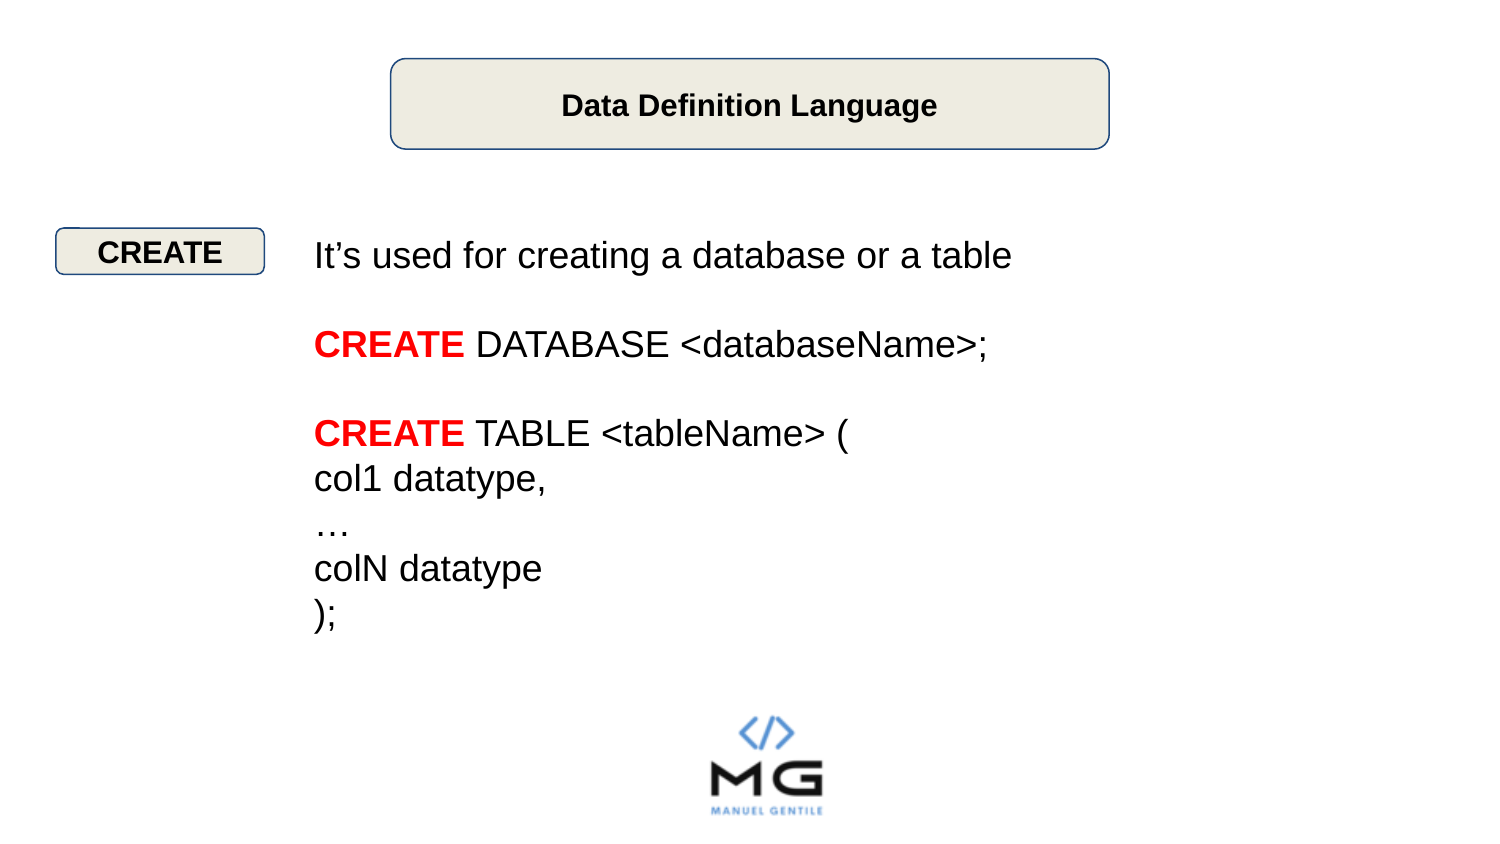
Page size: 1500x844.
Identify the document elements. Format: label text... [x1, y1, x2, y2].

text_box It’s used for creating a database or a table [298, 216, 1031, 286]
text_box CREATE [55, 228, 265, 275]
picture [688, 687, 846, 844]
text_box Data Definition Language [390, 58, 1110, 150]
text_box CREATE DATABASE <databaseName>; [298, 305, 1066, 375]
text_box CREATE TABLE <tableName> ( col1 datatype, … colN datatype ); [298, 393, 1066, 676]
